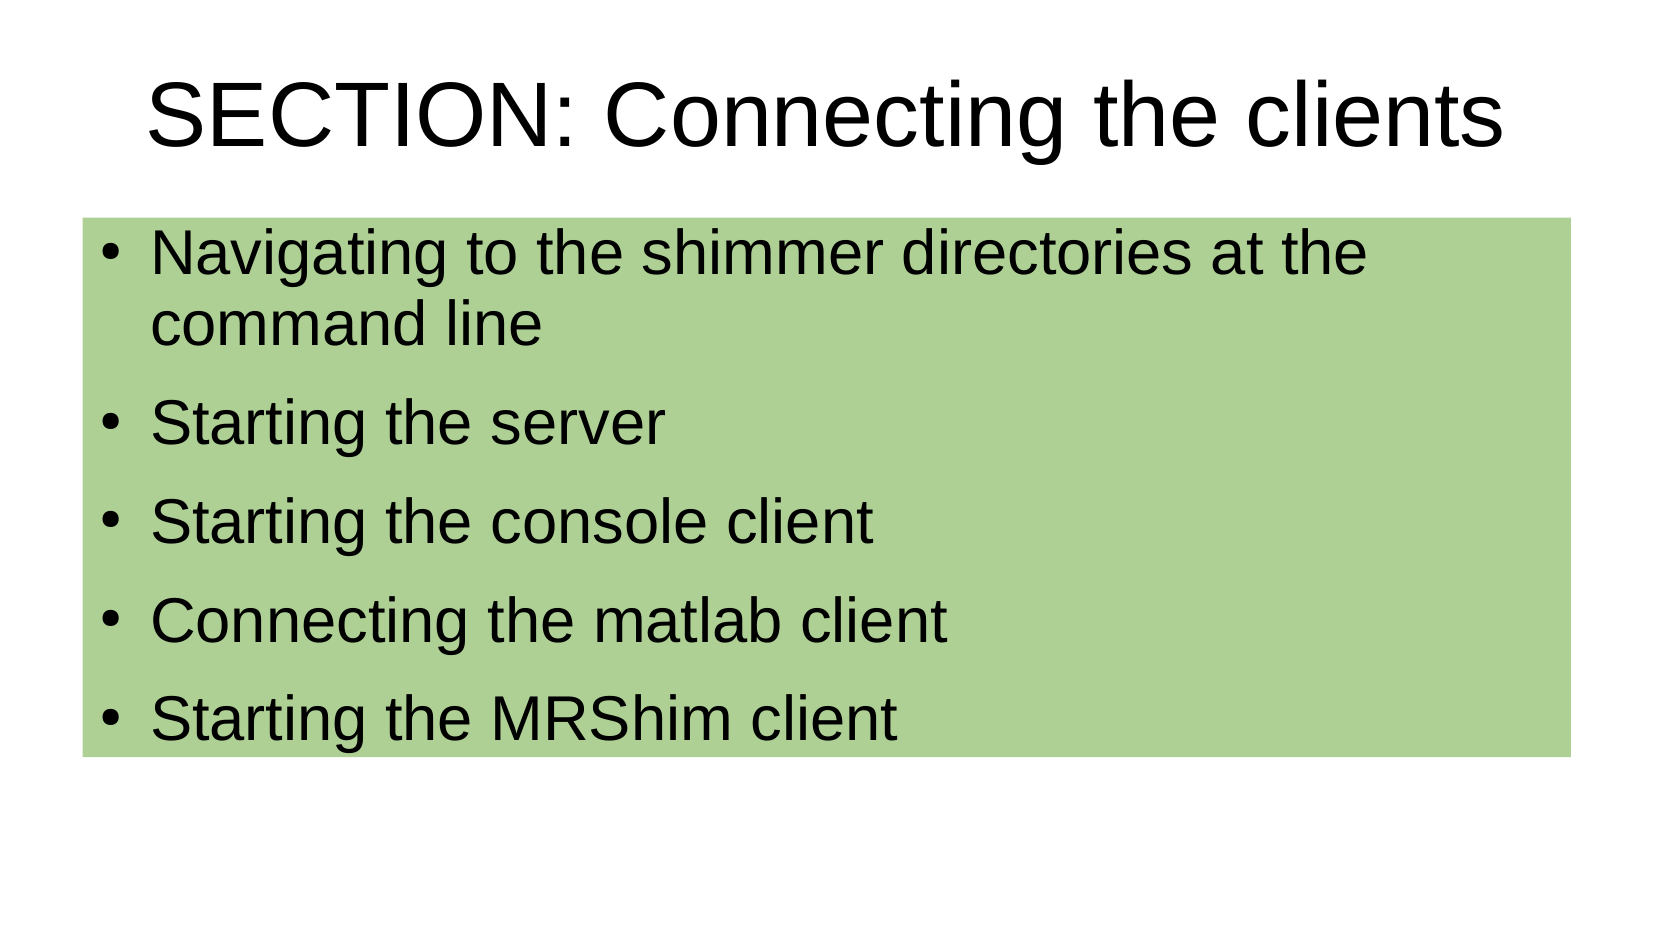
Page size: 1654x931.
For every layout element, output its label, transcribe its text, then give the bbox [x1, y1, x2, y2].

title SECTION: Connecting the clients [82, 37, 1571, 193]
list Navigating to the shimmer directories at the command line Starting the server Starting the console client Connecting the matlab client Starting the MRShim client [82, 217, 1571, 758]
